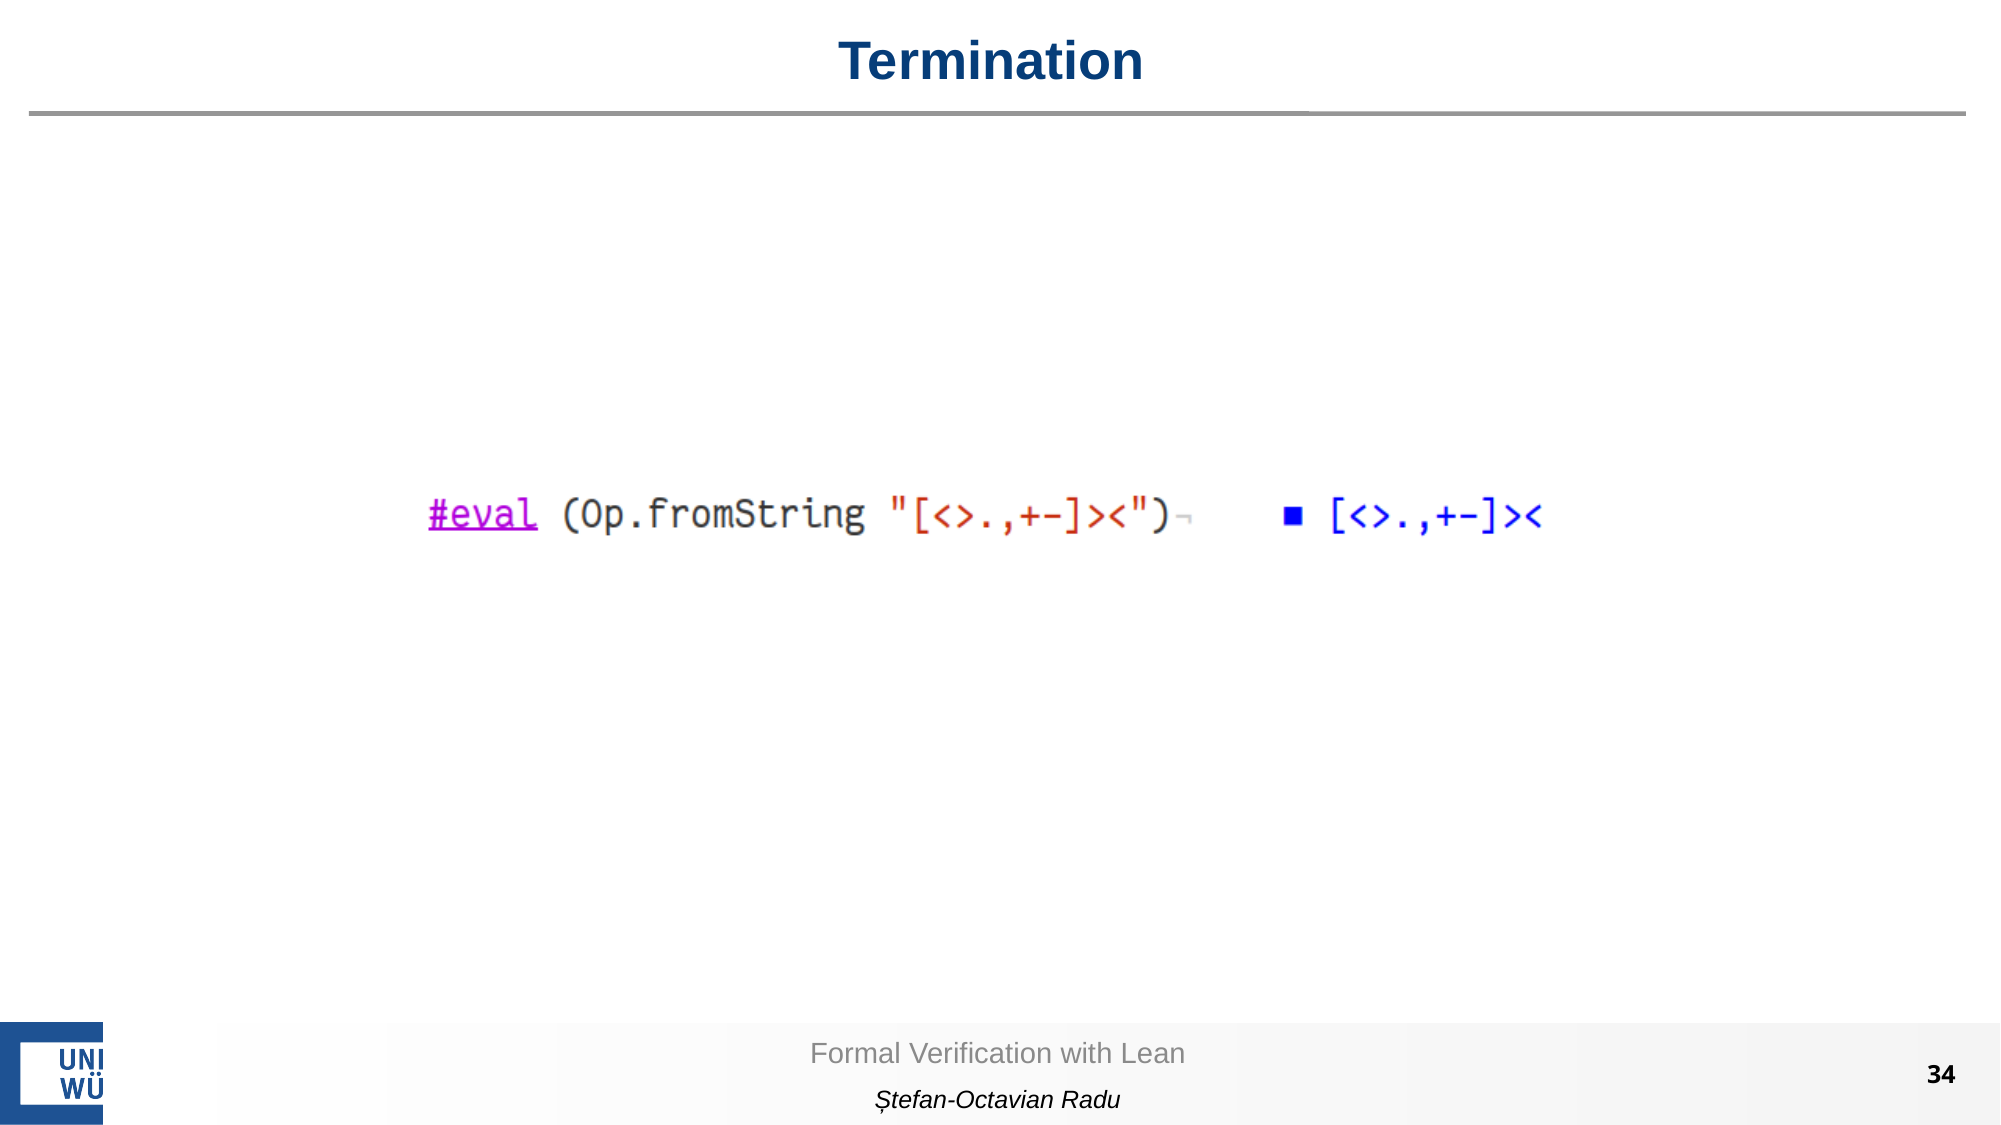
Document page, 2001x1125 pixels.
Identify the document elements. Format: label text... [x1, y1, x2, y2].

title Termination [118, 4, 1867, 111]
picture [421, 485, 1564, 553]
picture [0, 1022, 103, 1125]
